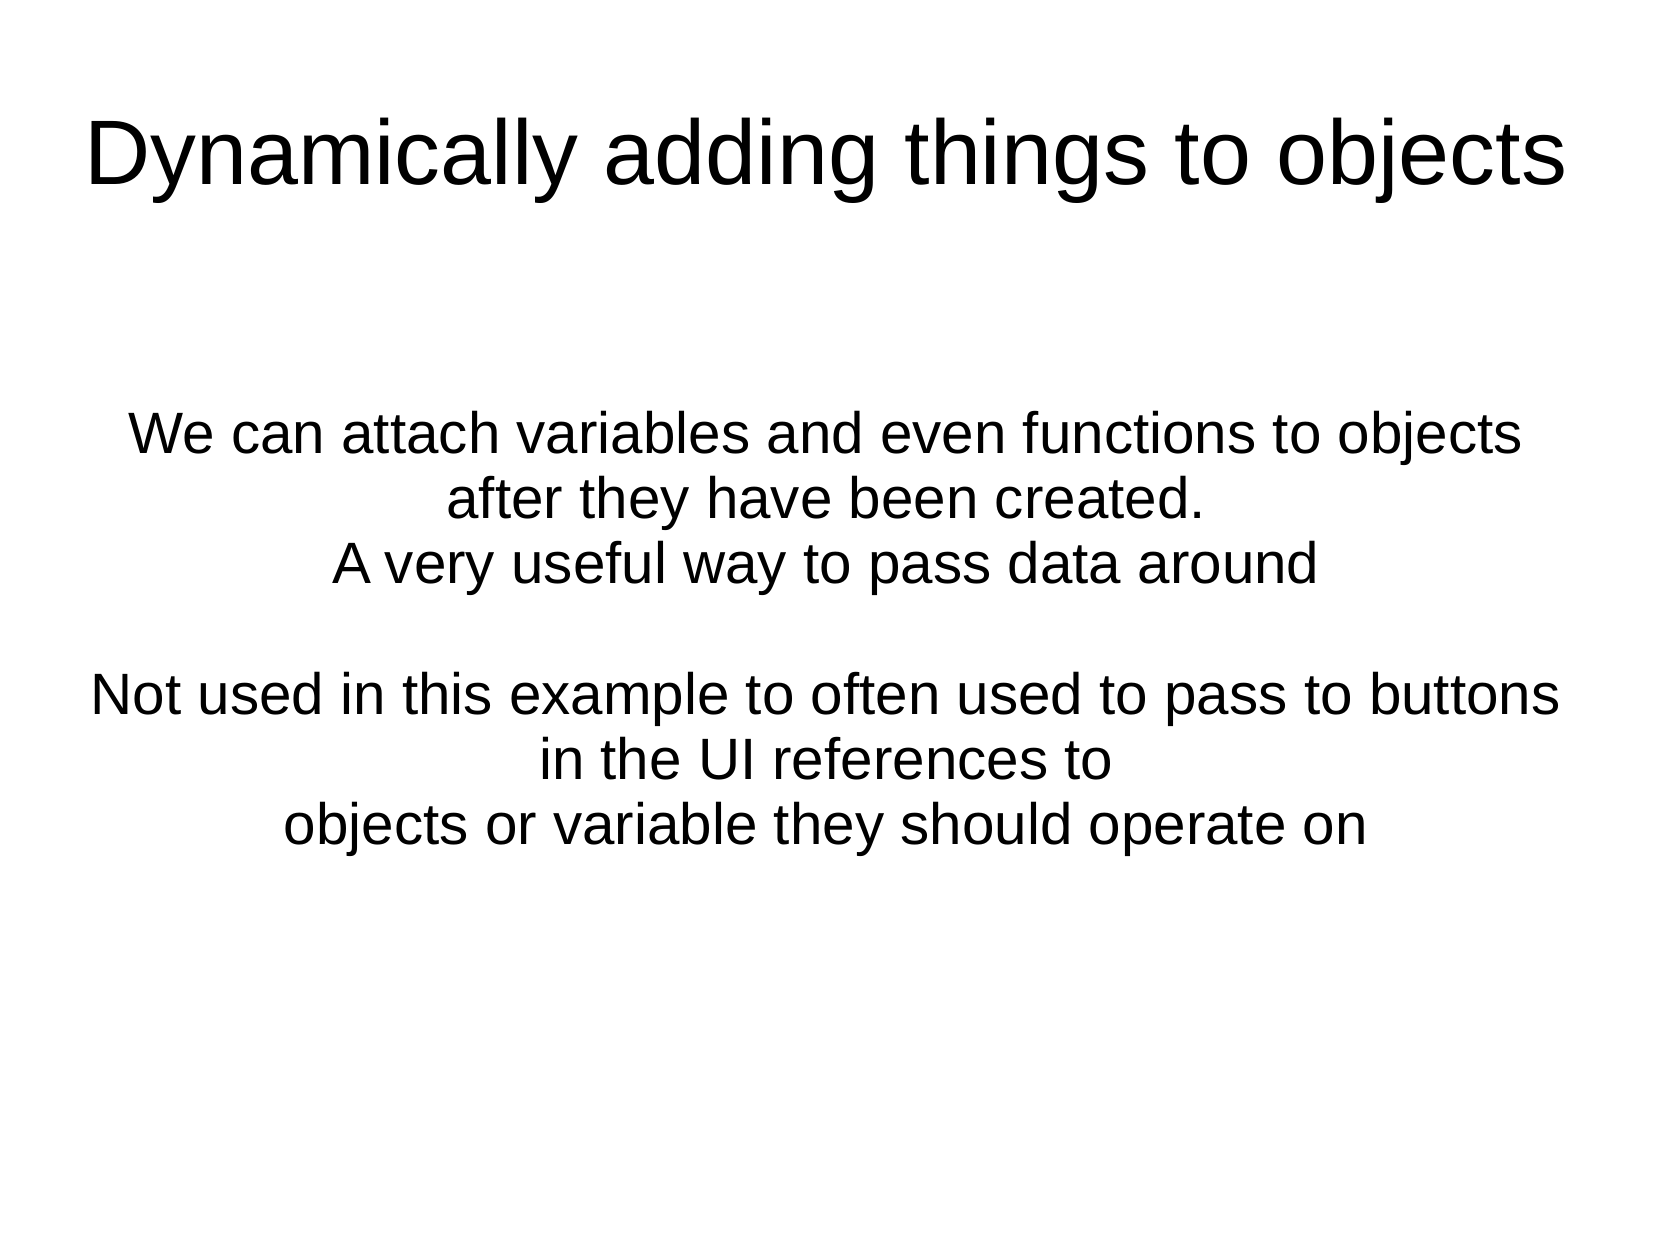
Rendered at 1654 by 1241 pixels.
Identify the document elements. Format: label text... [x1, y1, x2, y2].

title Dynamically adding things to objects [82, 49, 1571, 257]
subtitle We can attach variables and even functions to objects after they have been created. A very useful way to pass data around Not used in this example to often used to pass to buttons in the UI references to objects or variable they should operate on [82, 322, 1571, 1042]
